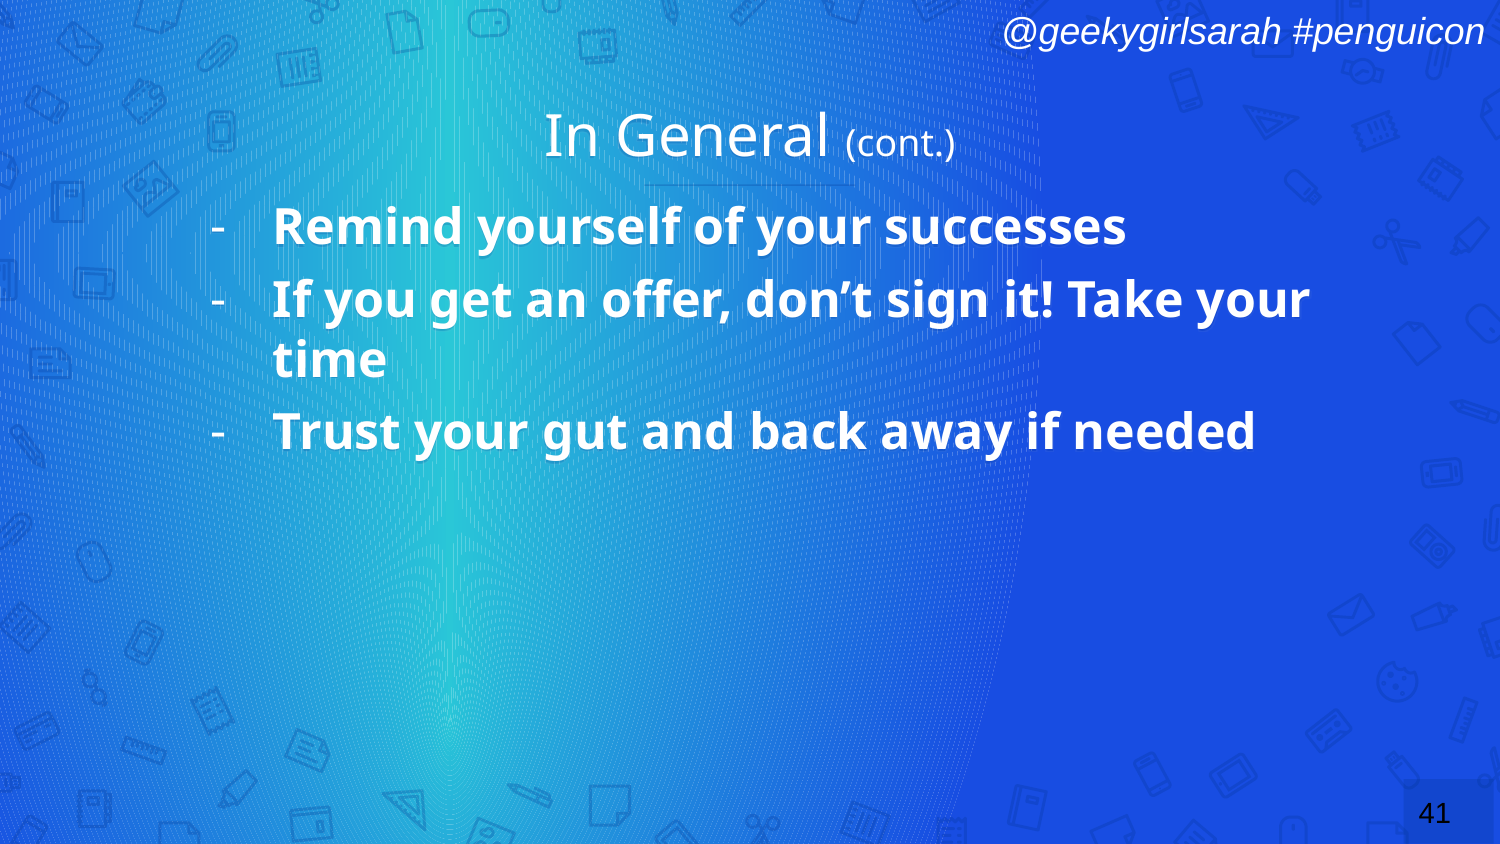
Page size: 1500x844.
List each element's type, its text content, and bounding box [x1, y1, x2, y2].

title In General (cont.) [61, 61, 1439, 184]
list Remind yourself of your successes If you get an offer, don’t sign it! Take your time Trust your gut and back away if needed [182, 179, 1388, 722]
slide_number <number> [1403, 779, 1494, 844]
